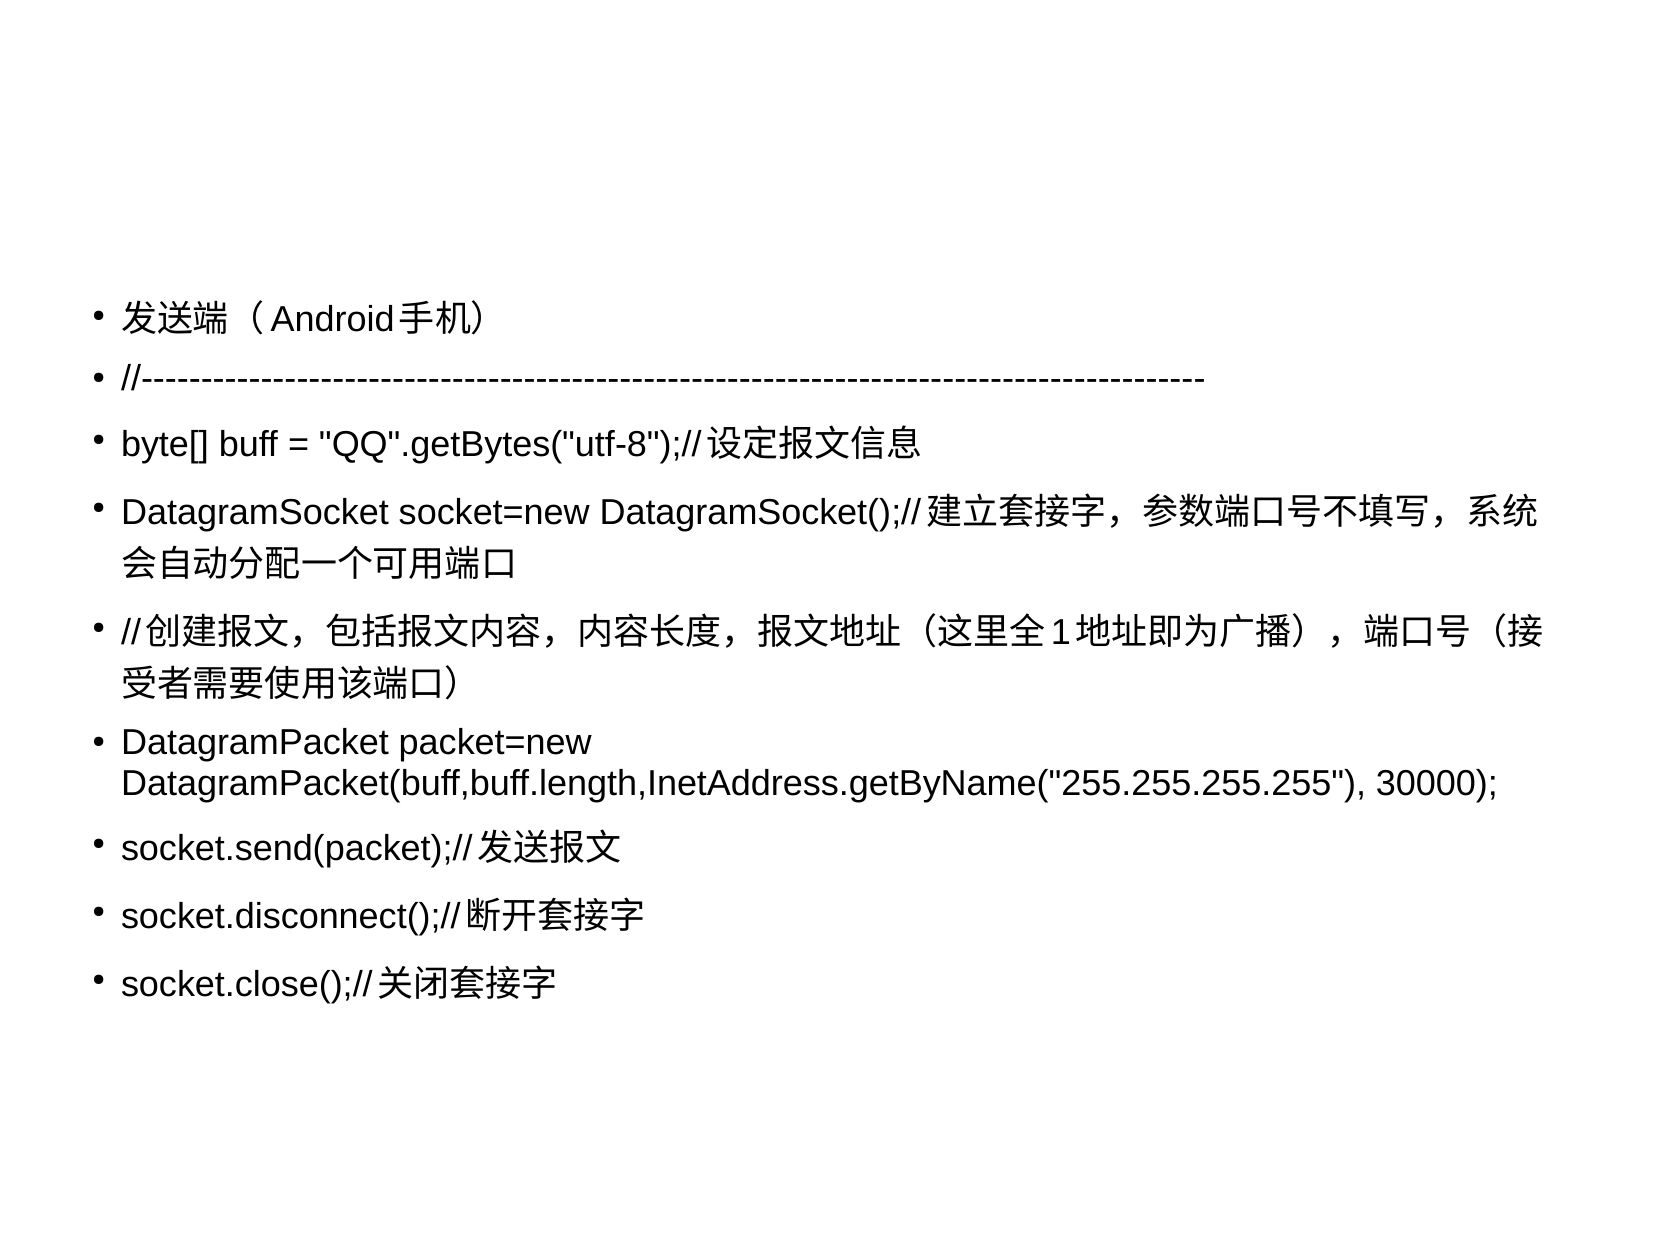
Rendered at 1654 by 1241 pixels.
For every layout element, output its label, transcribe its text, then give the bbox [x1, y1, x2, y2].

list 发送端（Android手机） //----------------------------------------------------------------------------------------- byte[] buff = "QQ".getBytes("utf-8");//设定报文信息 DatagramSocket socket=new DatagramSocket();//建立套接字，参数端口号不填写，系统会自动分配一个可用端口 //创建报文，包括报文内容，内容长度，报文地址（这里全1地址即为广播），端口号（接受者需要使用该端口） DatagramPacket packet=new DatagramPacket(buff,buff.length,InetAddress.getByName("255.255.255.255"), 30000); socket.send(packet);//发送报文 socket.disconnect();//断开套接字 socket.close();//关闭套接字 [82, 290, 1571, 1010]
